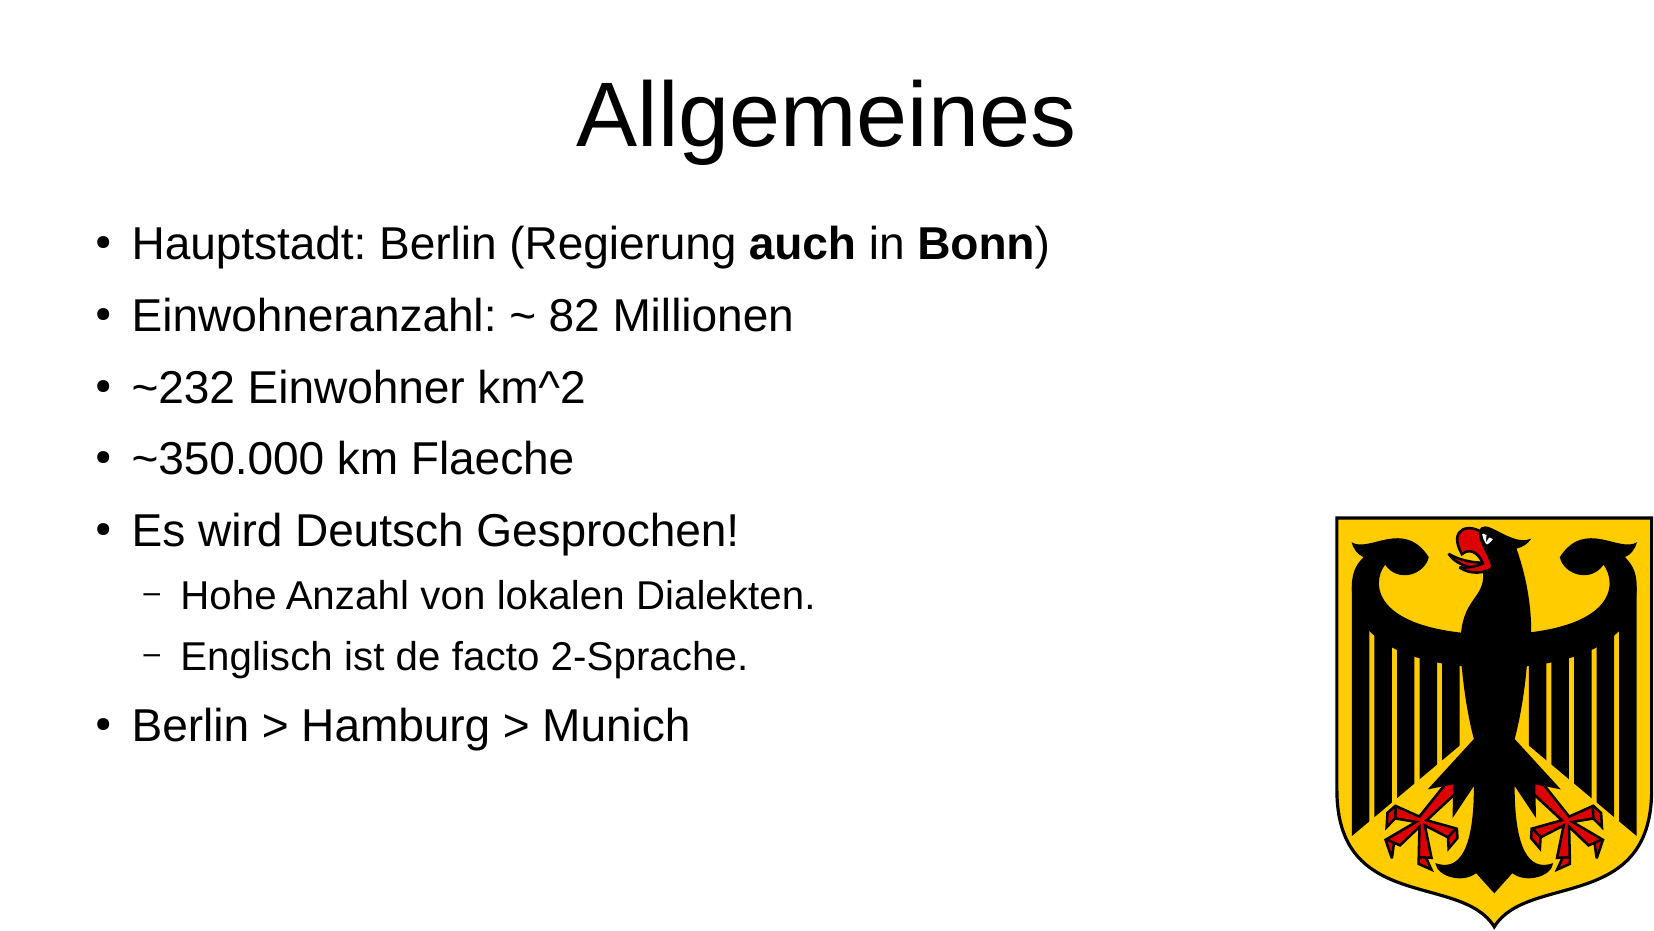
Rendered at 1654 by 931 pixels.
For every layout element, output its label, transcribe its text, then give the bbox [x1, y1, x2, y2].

picture [1335, 516, 1654, 931]
list Hauptstadt: Berlin (Regierung auch in Bonn) Einwohneranzahl: ~ 82 Millionen ~232 Einwohner km^2 ~350.000 km Flaeche Es wird Deutsch Gesprochen! Hohe Anzahl von lokalen Dialekten. Englisch ist de facto 2-Sprache. Berlin > Hamburg > Munich [82, 217, 1571, 758]
title Allgemeines [82, 37, 1571, 193]
